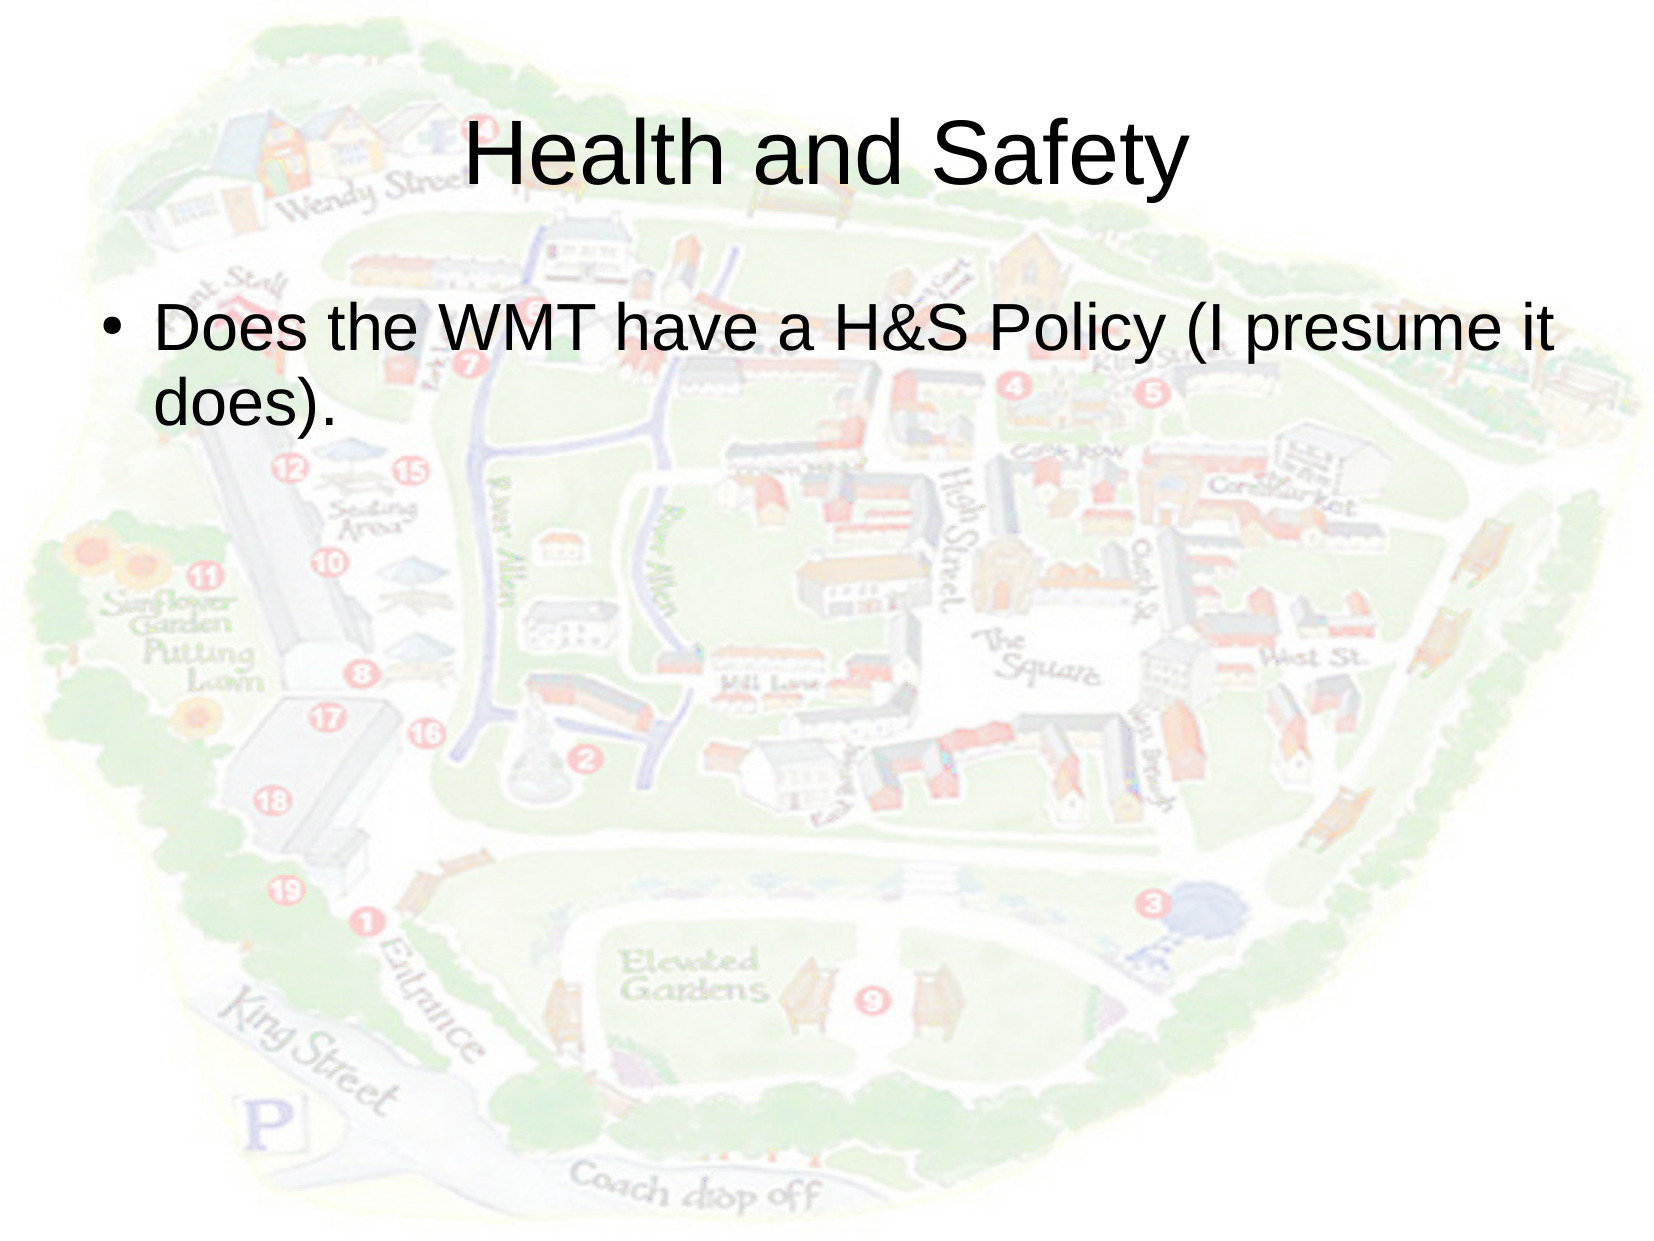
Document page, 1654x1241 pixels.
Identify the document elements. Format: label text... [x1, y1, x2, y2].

list Does the WMT have a H&S Policy (I presume it does). [82, 290, 1571, 1010]
picture [0, 0, 1654, 1241]
title Health and Safety [82, 49, 1571, 257]
